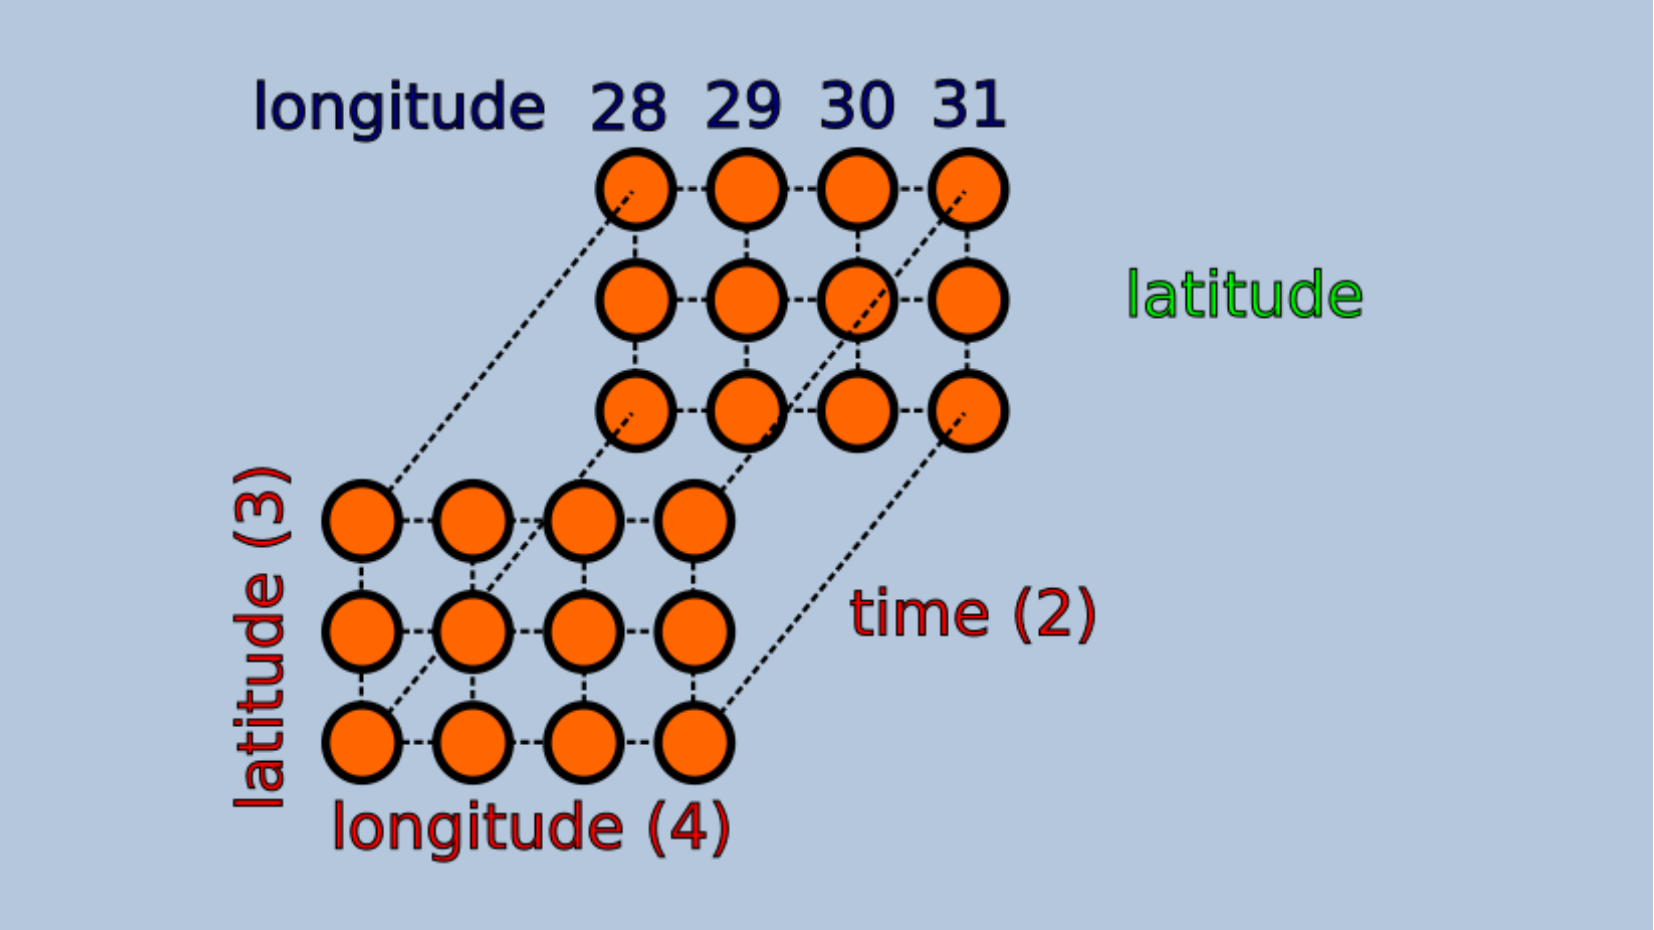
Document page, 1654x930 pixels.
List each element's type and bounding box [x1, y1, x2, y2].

picture [139, 0, 1455, 930]
